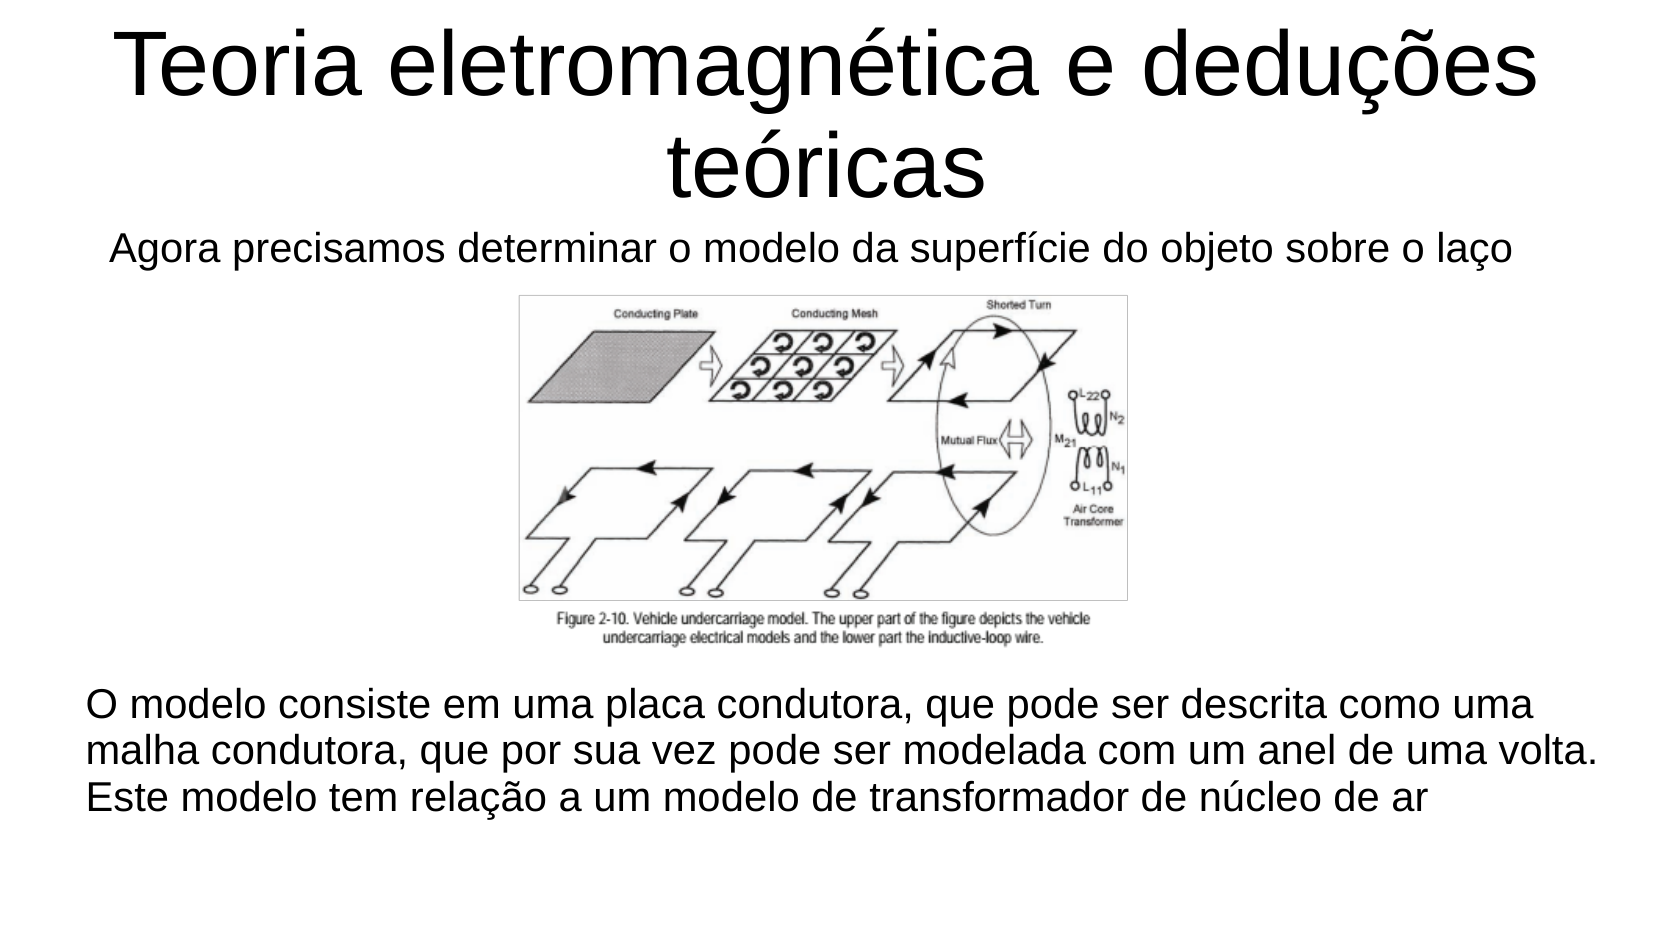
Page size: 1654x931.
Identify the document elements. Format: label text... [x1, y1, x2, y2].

picture [485, 283, 1134, 651]
title Teoria eletromagnética e deduções teóricas [82, 12, 1571, 218]
text_box O modelo consiste em uma placa condutora, que pode ser descrita como uma malha condutora, que por sua vez pode ser modelada com um anel de uma volta. Este modelo tem relação a um modelo de transformador de núcleo de ar [70, 673, 1619, 828]
text_box Agora precisamos determinar o modelo da superfície do objeto sobre o laço [94, 217, 1642, 321]
